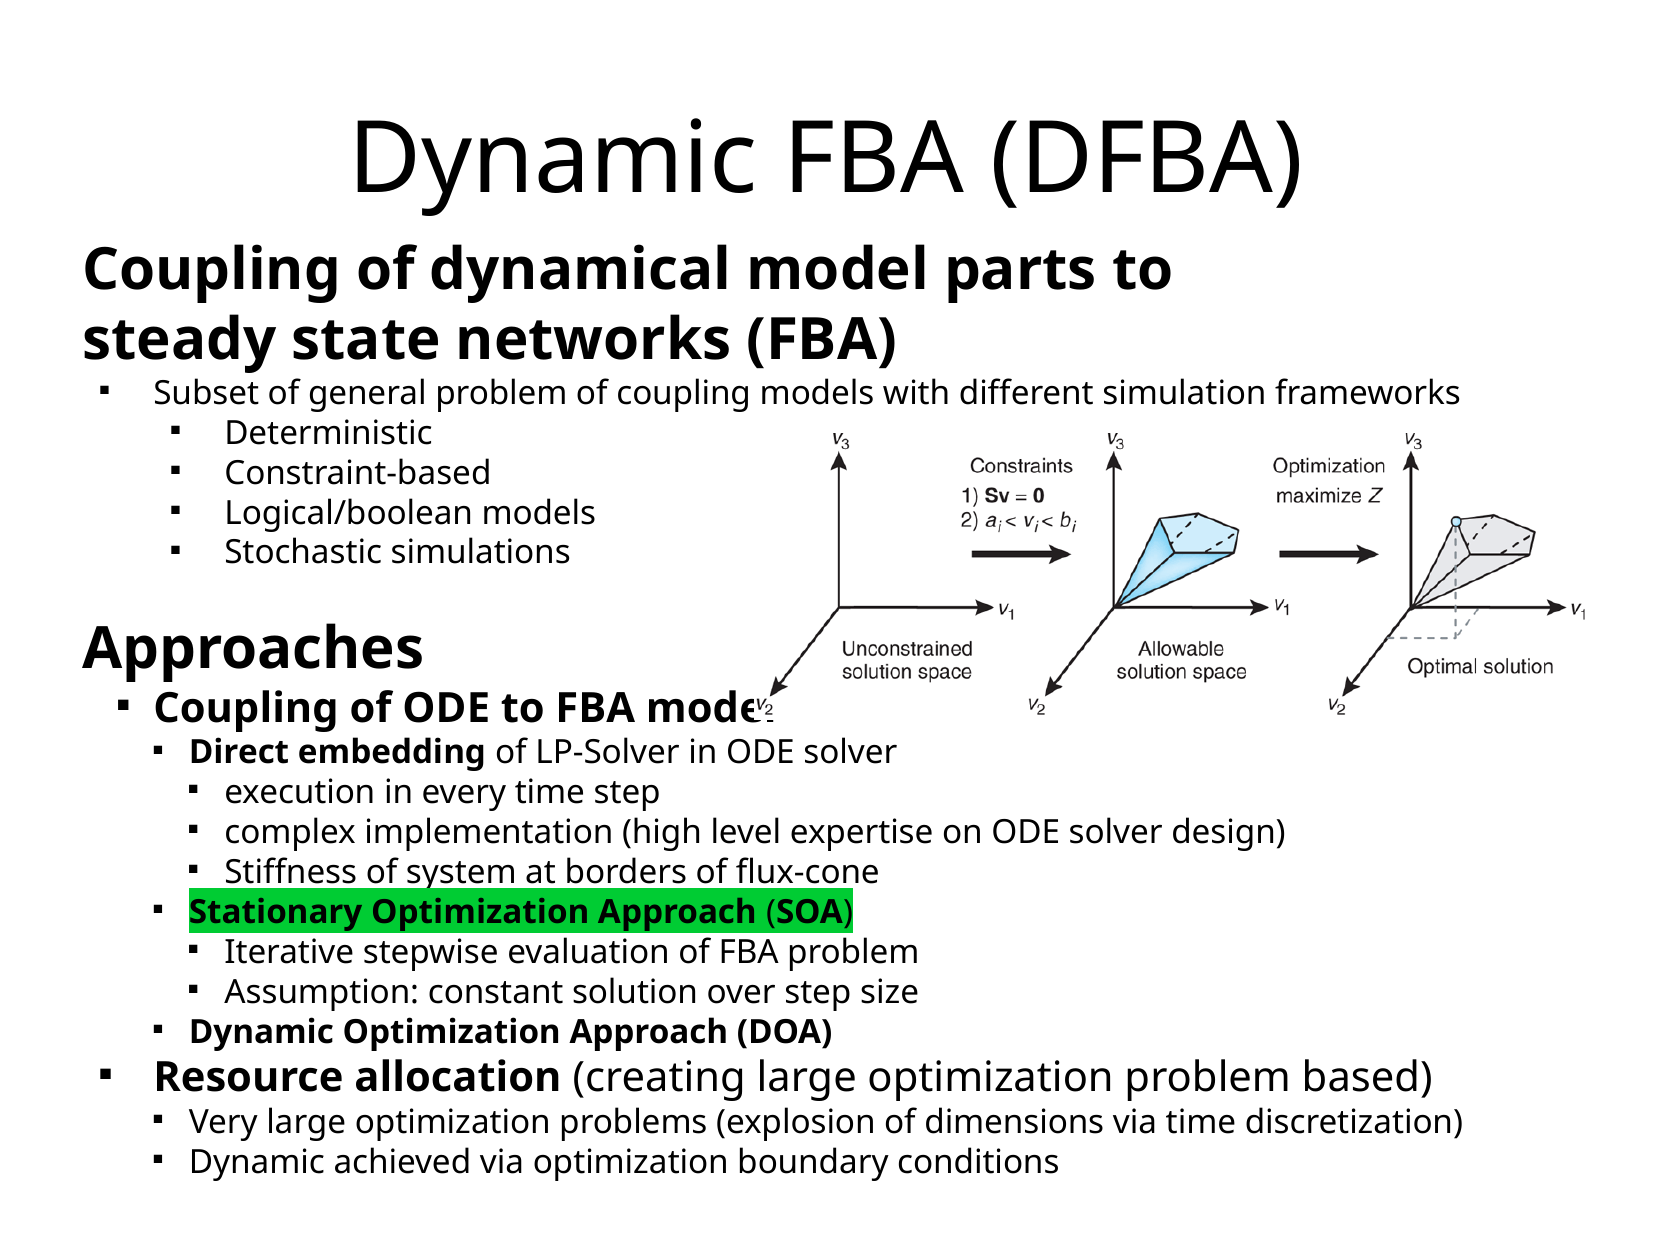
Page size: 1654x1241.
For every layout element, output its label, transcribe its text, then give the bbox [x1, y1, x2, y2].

text_box Dynamic FBA (DFBA) [82, 49, 1571, 231]
picture [754, 433, 1591, 721]
text_box Coupling of dynamical model parts to steady state networks (FBA) Subset of general problem of coupling models with different simulation frameworks Deterministic Constraint-based Logical/boolean models Stochastic simulations Approaches Coupling of ODE to FBA model Direct embedding of LP-Solver in ODE solver execution in every time step complex implementation (high level expertise on ODE solver design) Stiffness of system at borders of flux-cone Stationary Optimization Approach (SOA) Iterative stepwise evaluation of FBA problem Assumption: constant solution over step size Dynamic Optimization Approach (DOA) Resource allocation (creating large optimization problem based) Very large optimization problems (explosion of dimensions via time discretization) Dynamic achieved via optimization boundary conditions [82, 231, 1571, 951]
